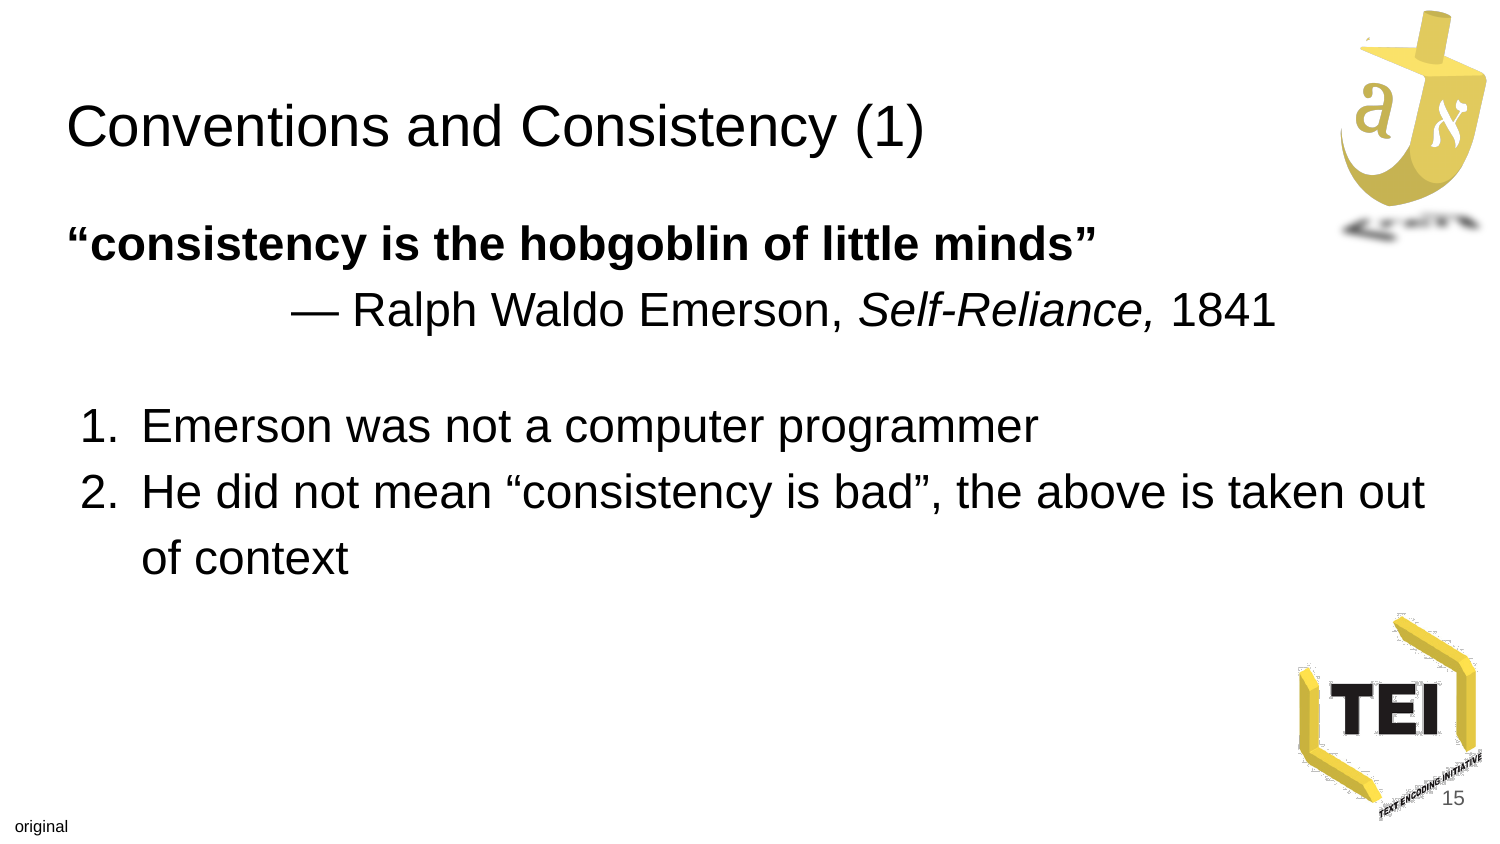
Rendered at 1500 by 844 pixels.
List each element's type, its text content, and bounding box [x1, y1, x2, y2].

picture [1275, 604, 1500, 830]
slide_number <number> [1389, 764, 1480, 830]
picture [1324, 0, 1497, 250]
text_box original [0, 810, 114, 844]
title Conventions and Consistency (1) [51, 72, 1449, 167]
list “consistency is the hobgoblin of little minds” — Ralph Waldo Emerson, Self-Reliance, 1841 Emerson was not a computer programmer He did not mean “consistency is bad”, the above is taken out of context [51, 189, 1449, 750]
